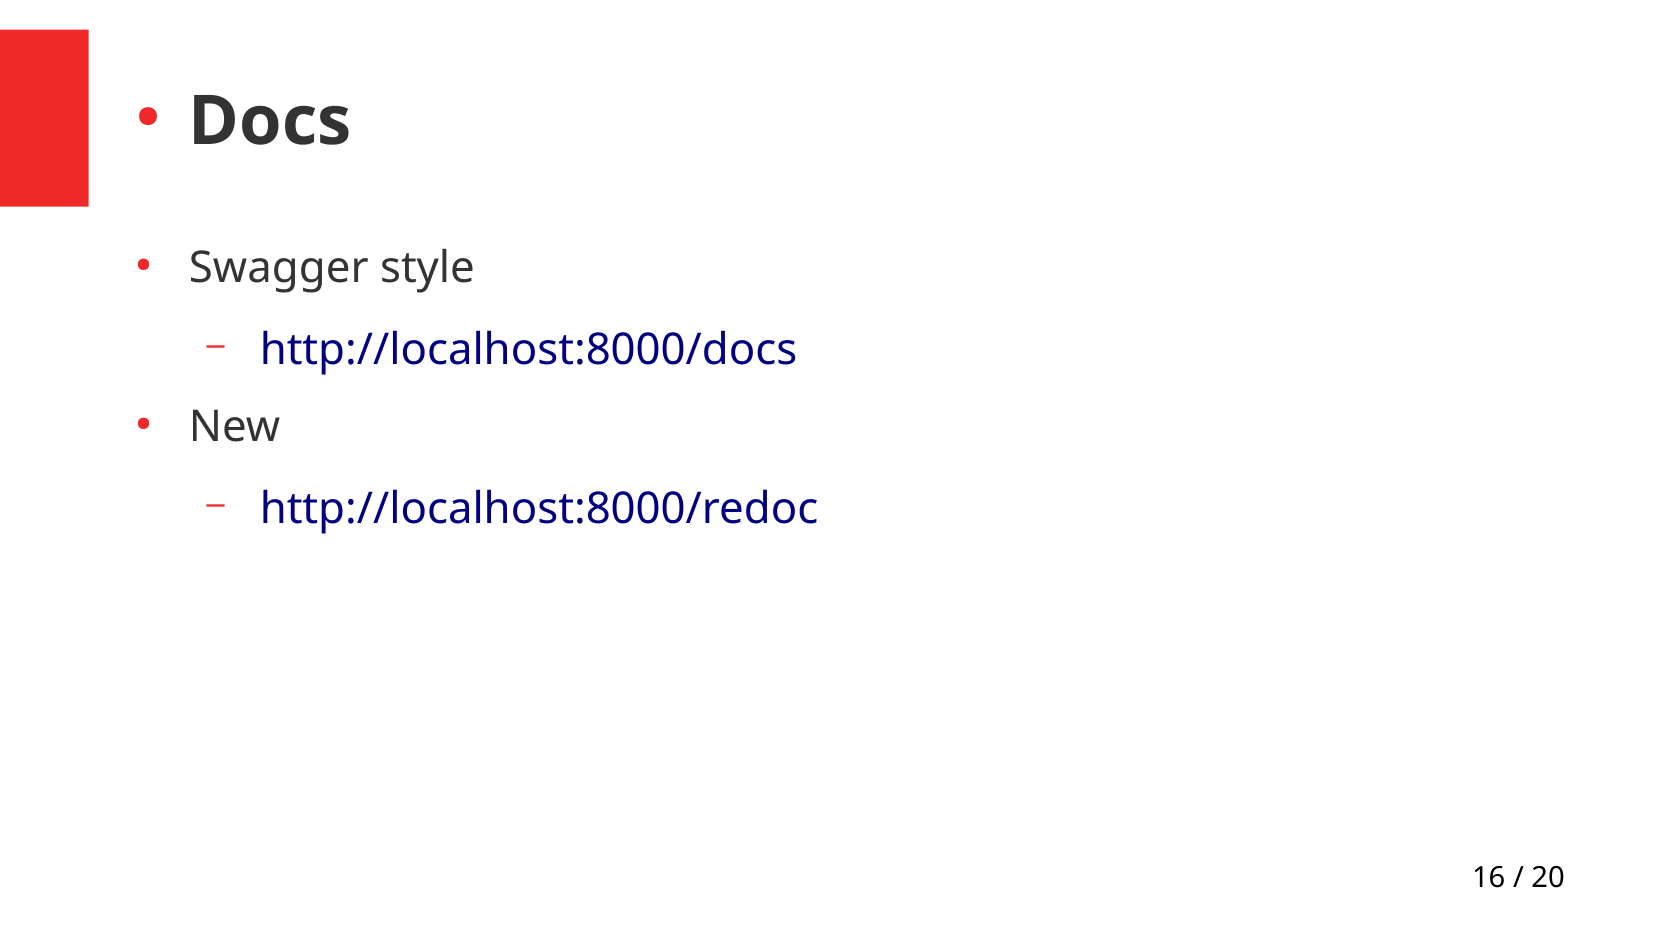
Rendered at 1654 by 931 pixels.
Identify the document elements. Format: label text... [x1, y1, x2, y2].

list Swagger style http://localhost:8000/docs New http://localhost:8000/redoc [118, 236, 1595, 798]
title Docs [118, 29, 1595, 207]
